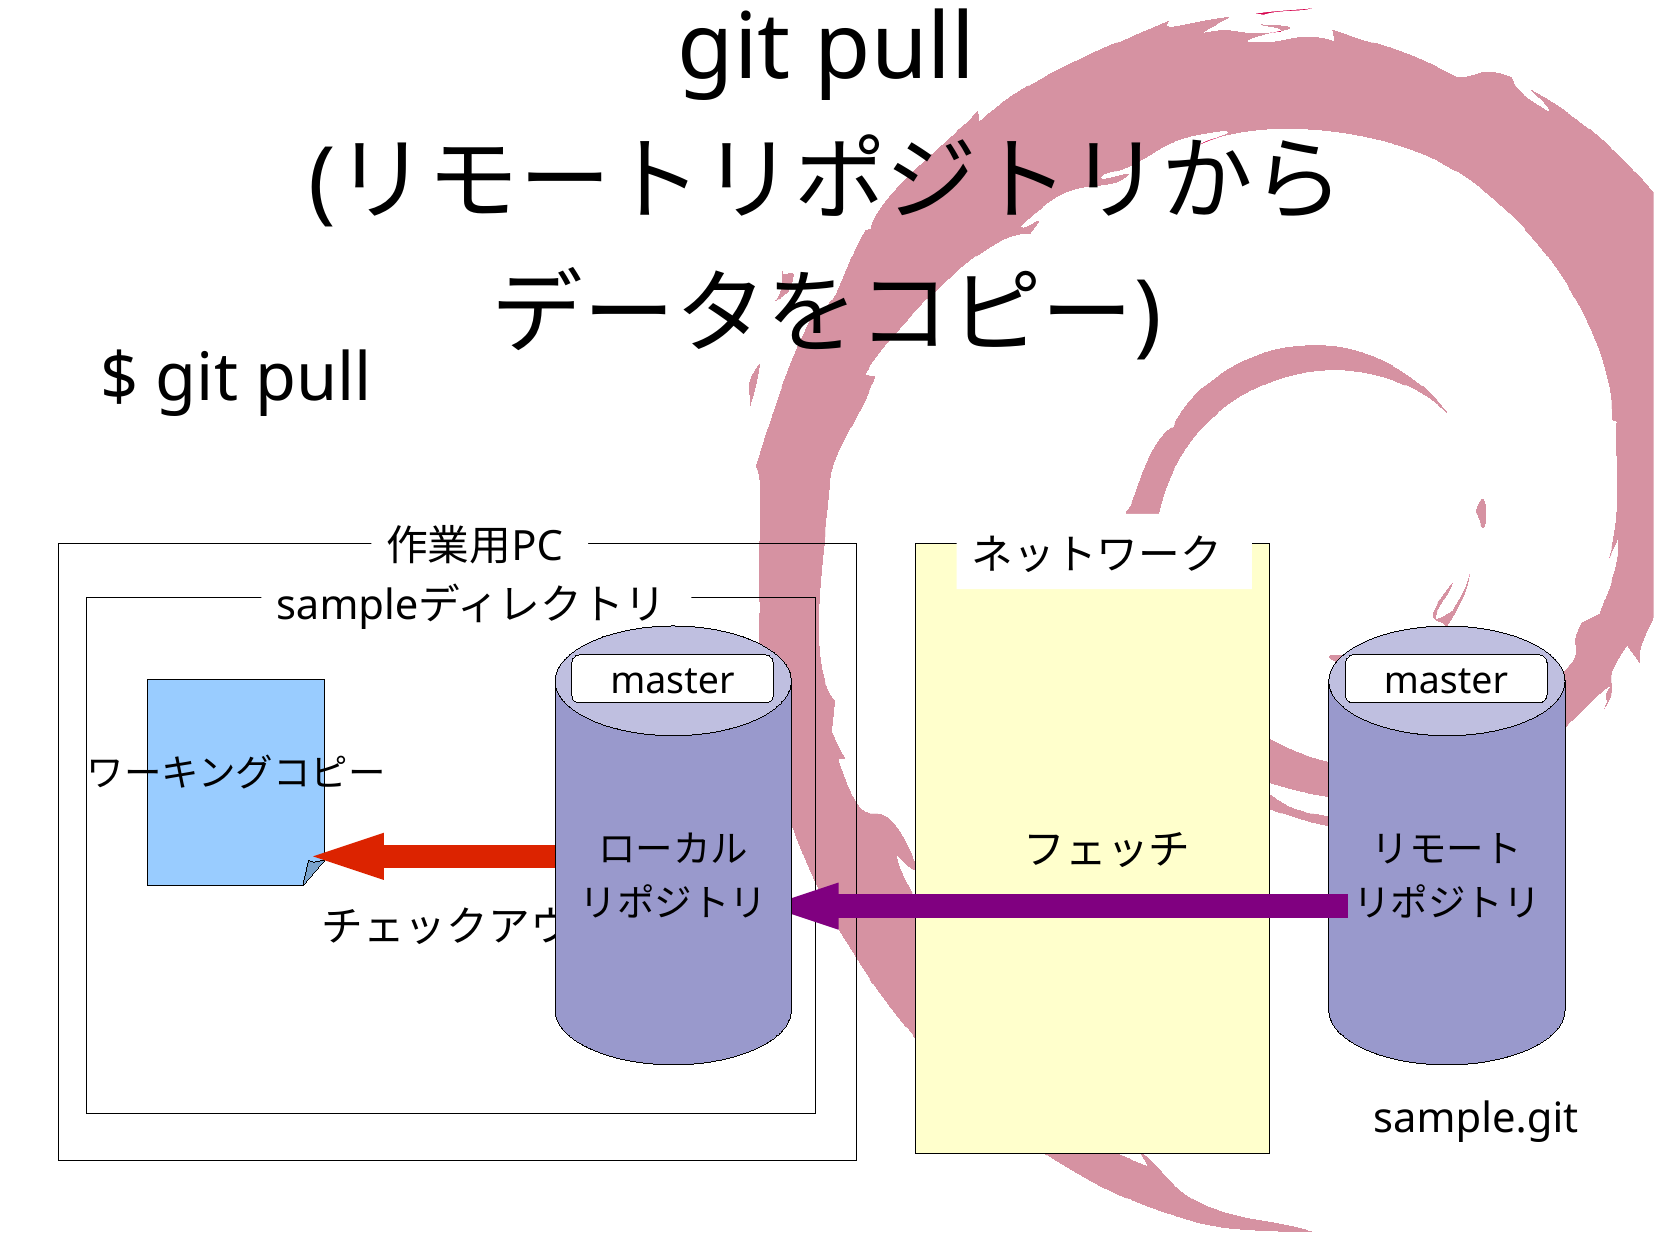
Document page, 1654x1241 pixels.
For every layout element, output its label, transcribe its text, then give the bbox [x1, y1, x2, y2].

text_box master [571, 654, 774, 703]
picture [738, 0, 1654, 1241]
list $ git pull [82, 328, 1571, 423]
picture [738, 915, 815, 1113]
text_box ネットワーク [956, 513, 1252, 582]
text_box sample.git [1340, 1080, 1598, 1149]
title git pull (リモートリポジトリから データをコピー) [82, 0, 1571, 328]
text_box ワーキングコピー [147, 679, 325, 886]
picture [738, 918, 856, 1160]
text_box sampleディレクトリ [261, 563, 692, 632]
text_box master [1345, 654, 1548, 703]
text_box [915, 918, 1270, 1154]
text_box フェッチ [1008, 809, 1206, 878]
text_box 作業用PC [371, 504, 589, 563]
text_box [915, 543, 1270, 894]
text_box ローカル リポジトリ [555, 685, 792, 1065]
picture [738, 544, 856, 894]
picture [738, 598, 815, 897]
text_box チェックアウト [306, 885, 555, 954]
text_box リモート リポジトリ [1328, 682, 1566, 1065]
